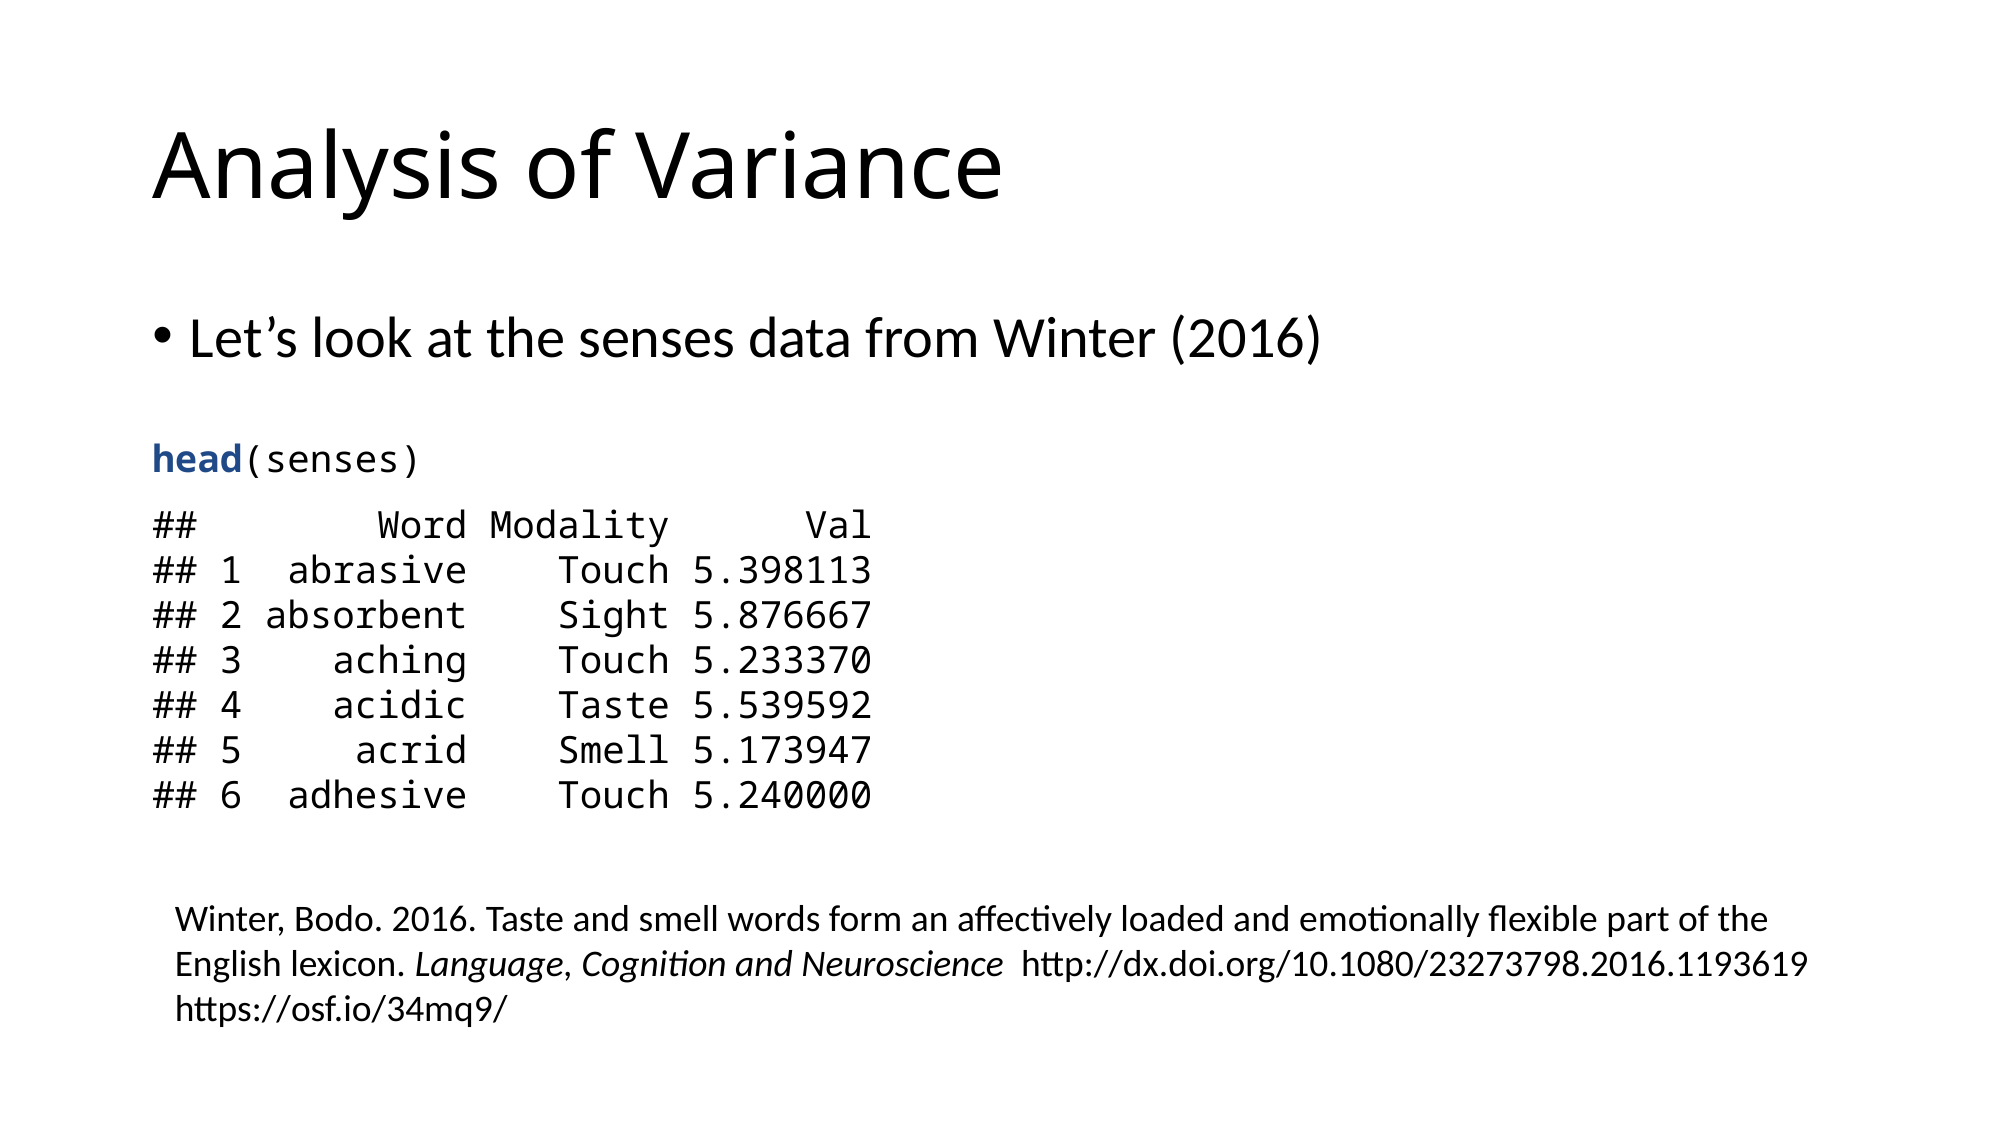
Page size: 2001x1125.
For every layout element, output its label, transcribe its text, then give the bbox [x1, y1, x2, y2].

text_box Winter, Bodo. 2016. Taste and smell words form an affectively loaded and emotionally flexible part of the English lexicon. Language, Cognition and Neuroscience http://dx.doi.org/10.1080/23273798.2016.1193619 https://osf.io/34mq9/ [159, 885, 1841, 1038]
title Analysis of Variance [137, 59, 1863, 278]
text_box head(senses) ## Word Modality Val ## 1 abrasive Touch 5.398113 ## 2 absorbent Sight 5.876667 ## 3 aching Touch 5.233370 ## 4 acidic Taste 5.539592 ## 5 acrid Smell 5.173947 ## 6 adhesive Touch 5.240000 [137, 427, 1138, 828]
list Let’s look at the senses data from Winter (2016) [137, 299, 1863, 406]
